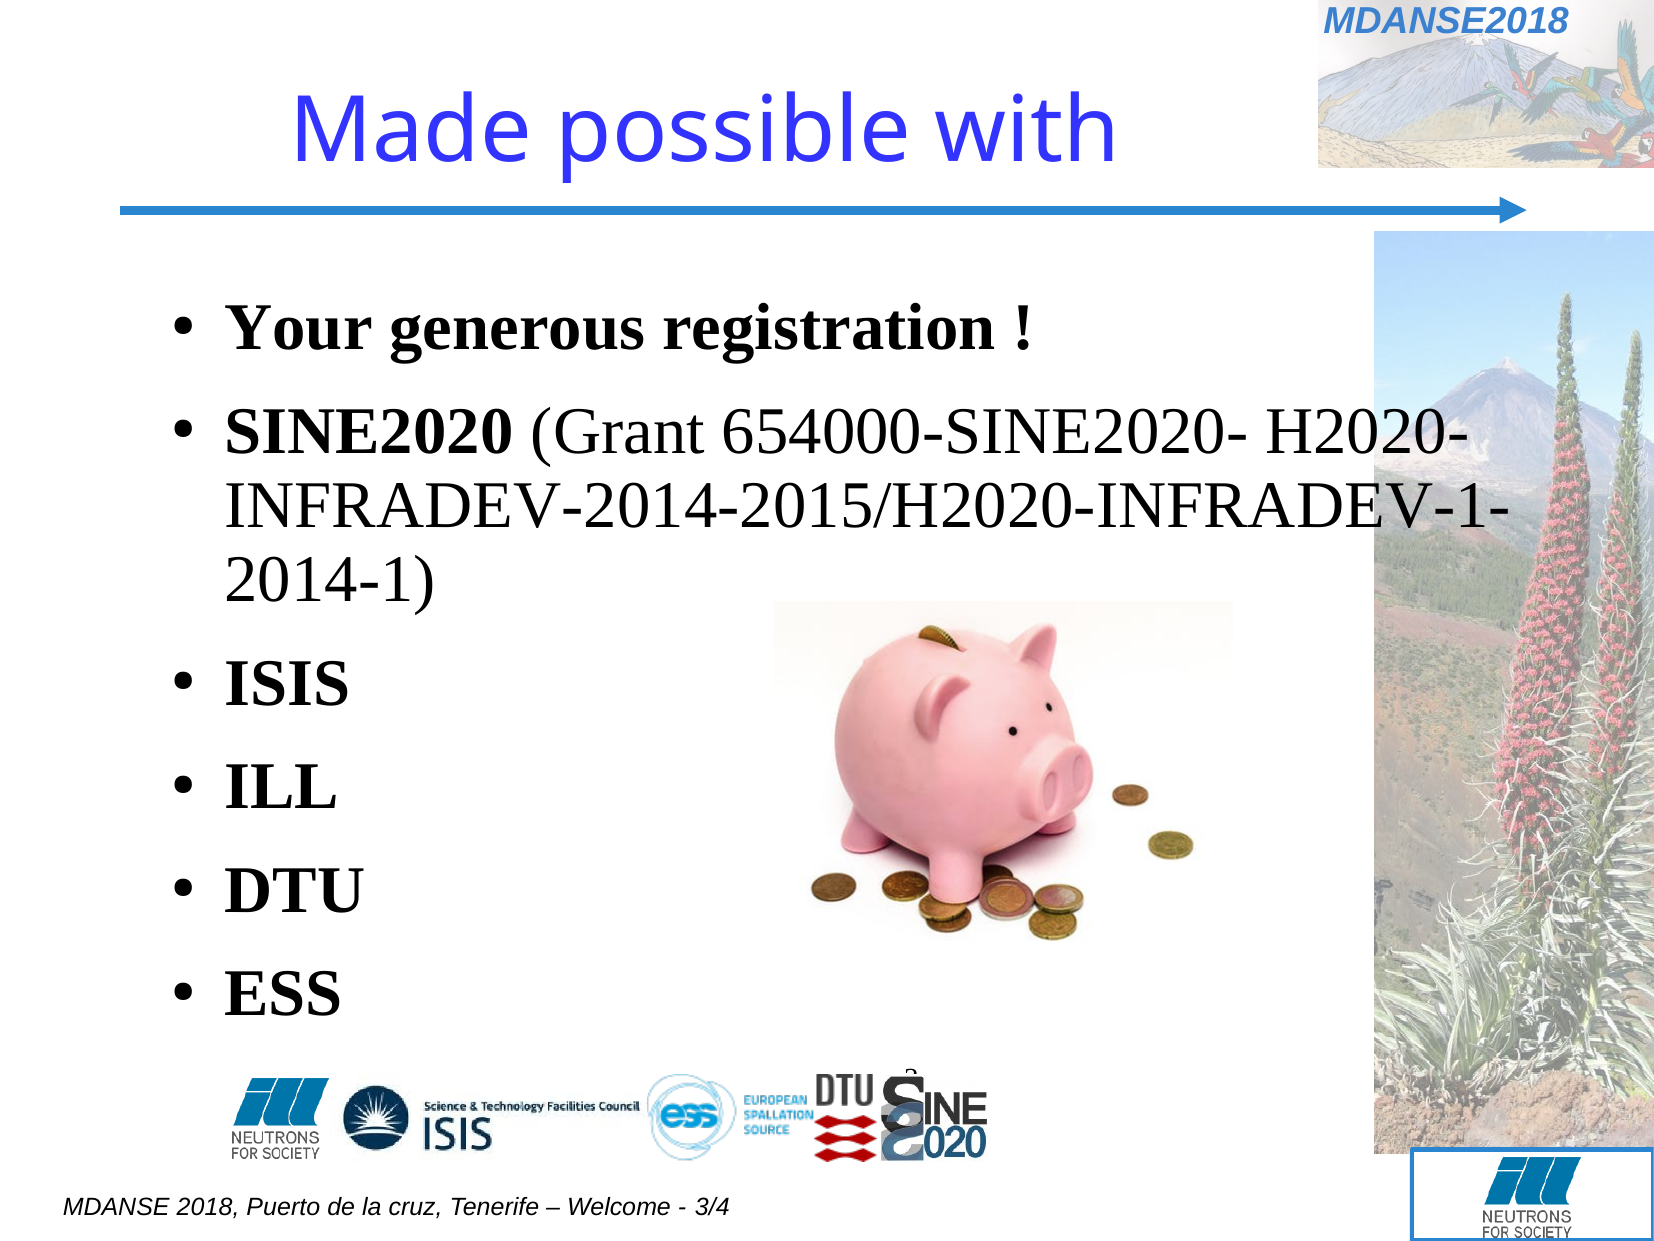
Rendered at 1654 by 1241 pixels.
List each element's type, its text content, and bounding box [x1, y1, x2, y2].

text_box <number> [533, 1062, 919, 1149]
picture [774, 601, 1233, 953]
list Your generous registration ! SINE2020 (Grant 654000-SINE2020- H2020-INFRADEV-2014-2015/H2020-INFRADEV-1-2014-1) ISIS ILL DTU ESS [82, 290, 1571, 1031]
picture [228, 1074, 877, 1162]
picture [879, 1074, 990, 1162]
picture [1479, 1153, 1583, 1241]
title Made possible with [82, 49, 1328, 203]
